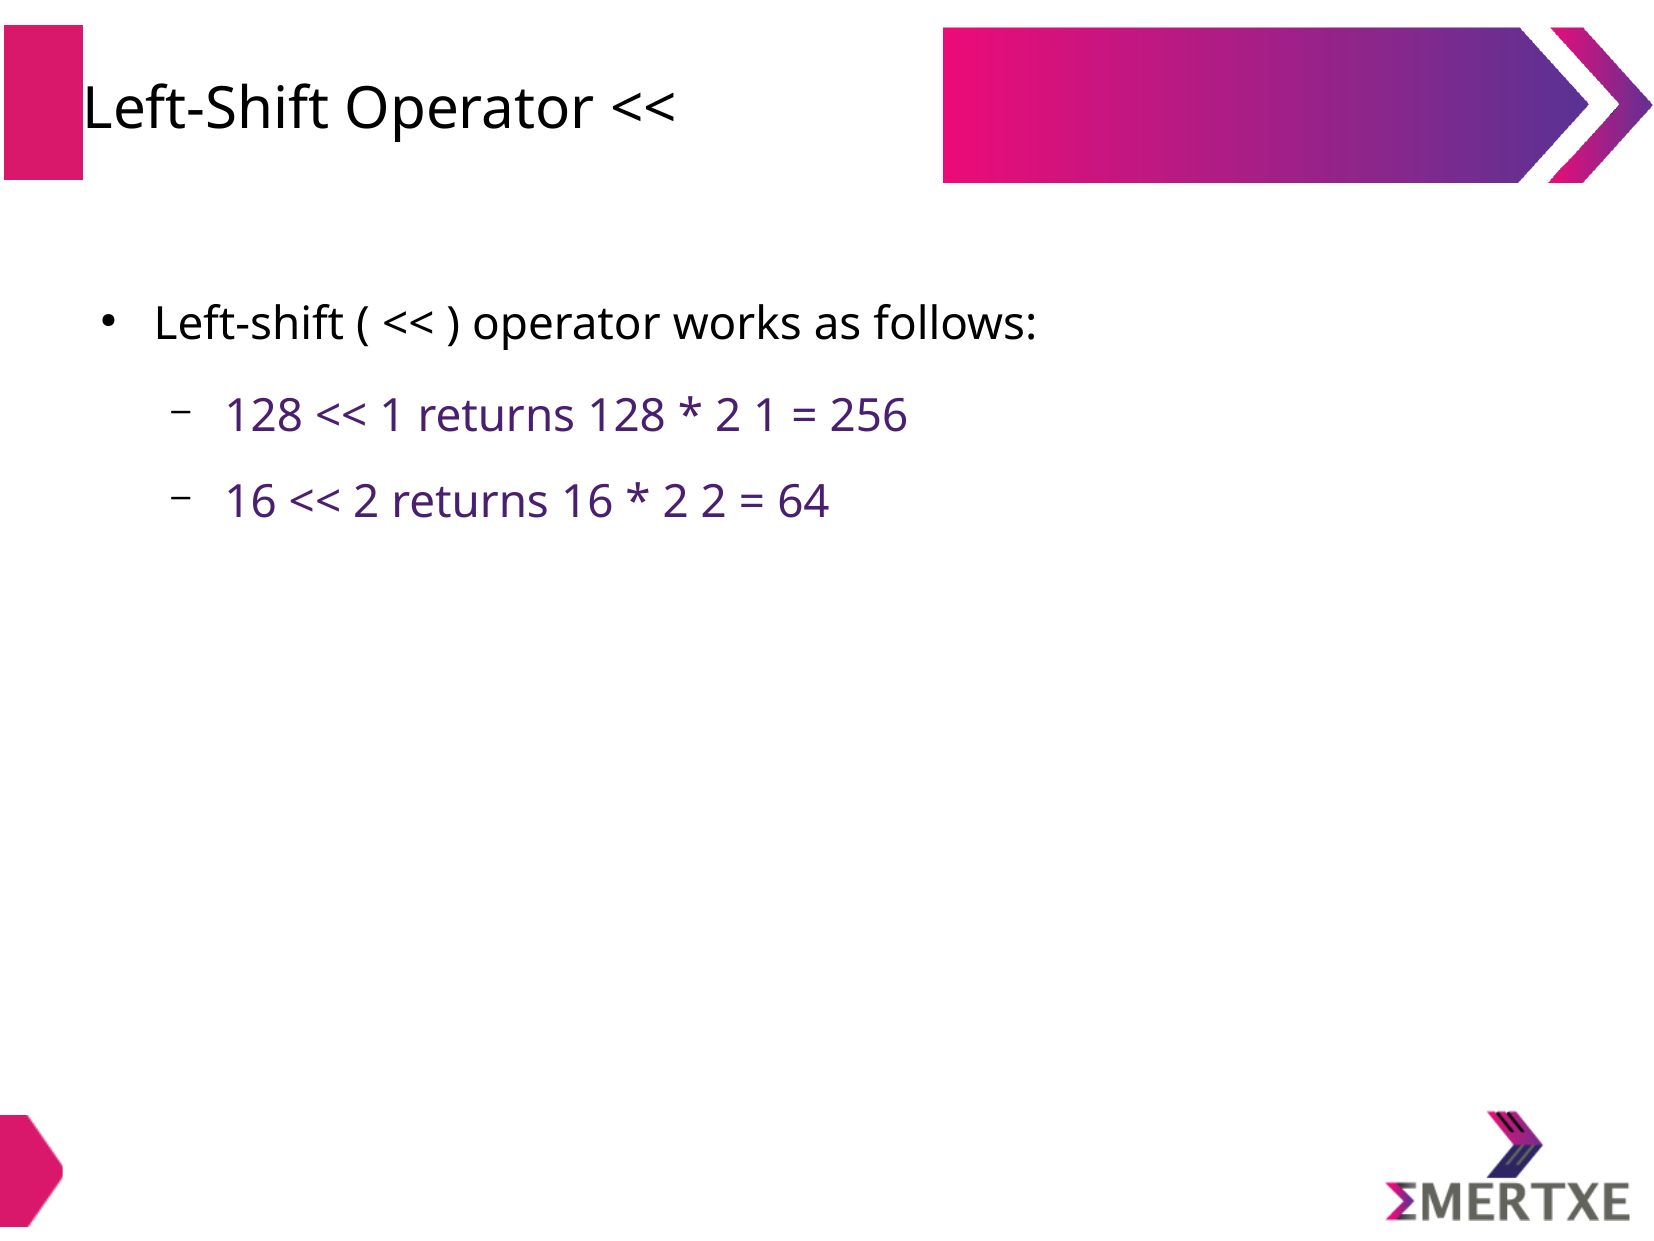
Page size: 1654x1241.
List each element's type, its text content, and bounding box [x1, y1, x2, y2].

list Left-shift ( << ) operator works as follows: 128 << 1 returns 128 * 2 1 = 256 16 << 2 returns 16 * 2 2 = 64 [82, 290, 1571, 1010]
title Left-Shift Operator << [82, 2, 1571, 210]
picture [1385, 1107, 1631, 1221]
picture [1571, 27, 1653, 183]
